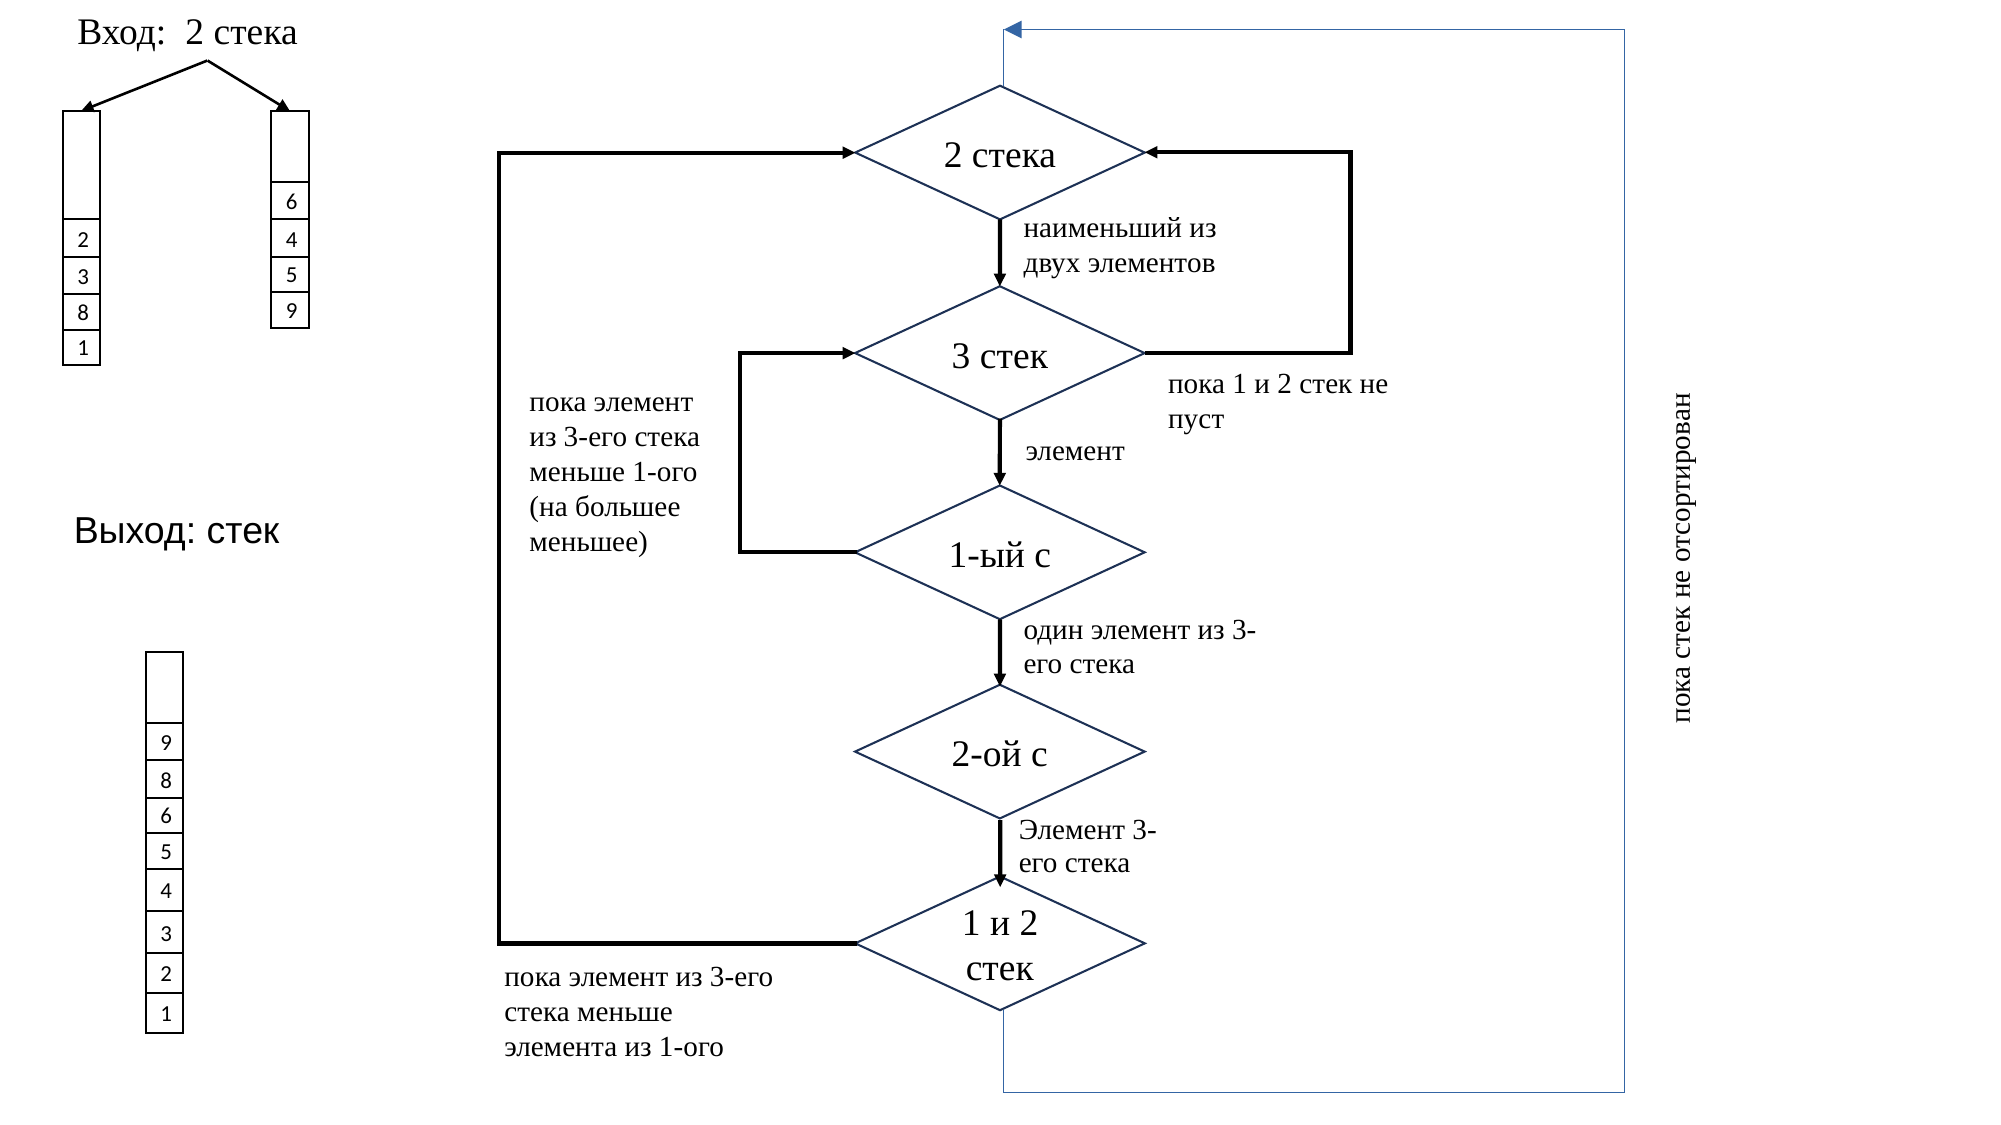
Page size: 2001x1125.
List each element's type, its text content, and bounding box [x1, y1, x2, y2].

text_box 4 [145, 869, 184, 910]
text_box 3 [62, 256, 101, 295]
text_box 2 [62, 220, 101, 256]
text_box 1-ый с [857, 485, 1145, 619]
text_box 9 [271, 293, 309, 328]
text_box один элемент из 3-его стека [1008, 602, 1277, 688]
text_box 3 [145, 910, 184, 954]
text_box 1 [62, 330, 101, 366]
text_box Выход: стек [59, 501, 295, 559]
text_box 2-ой с [855, 685, 1145, 819]
text_box 6 [145, 798, 184, 834]
text_box Элемент 3-его стека [1003, 806, 1211, 886]
text_box [145, 651, 184, 722]
text_box 6 [271, 181, 309, 219]
text_box элемент [1010, 423, 1279, 474]
text_box 5 [145, 834, 184, 869]
text_box пока 1 и 2 стек не пуст [1153, 357, 1421, 442]
text_box 8 [62, 295, 101, 330]
text_box 2 [145, 954, 184, 994]
text_box 3 стек [855, 286, 1145, 419]
text_box 8 [145, 760, 184, 798]
text_box [62, 110, 101, 220]
text_box 1 [145, 994, 184, 1034]
text_box 5 [271, 257, 309, 293]
text_box 1 и 2 стек [857, 878, 1145, 1011]
text_box пока стек не отсортирован [1653, 378, 1739, 739]
text_box пока элемент из 3-его стека меньше 1-ого (на большее меньшее) [514, 375, 724, 565]
text_box Вход: 2 стека [62, 0, 353, 60]
text_box 4 [271, 219, 309, 257]
text_box 9 [145, 722, 184, 760]
text_box пока элемент из 3-его стека меньше элемента из 1-ого [489, 949, 798, 1070]
text_box [271, 110, 309, 181]
text_box наименьший из двух элементов [1008, 200, 1277, 286]
text_box 2 стека [856, 85, 1144, 219]
